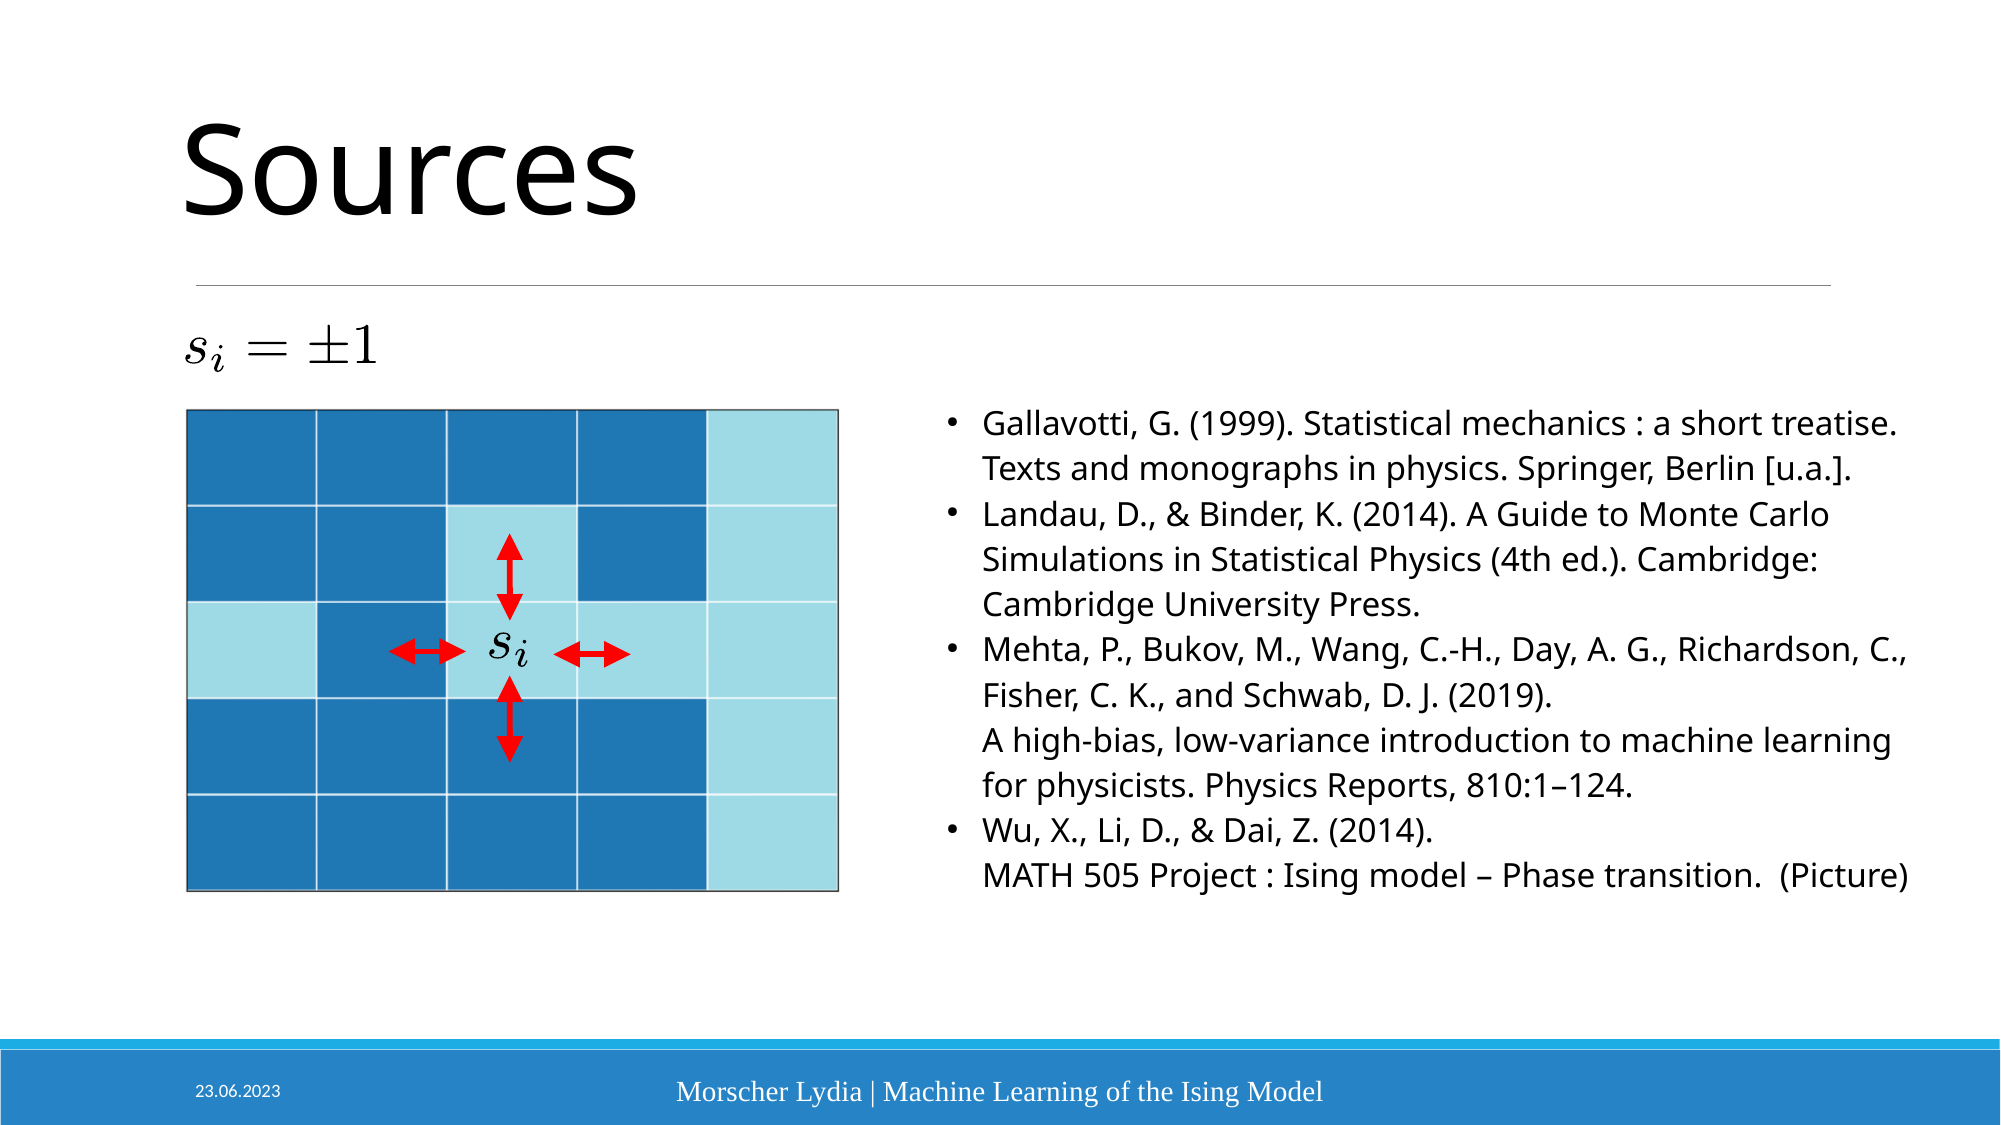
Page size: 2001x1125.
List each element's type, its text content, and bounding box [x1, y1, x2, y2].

picture [175, 398, 848, 901]
text_box Gallavotti, G. (1999). Statistical mechanics : a short treatise. Texts and monographs in physics. Springer, Berlin [u.a.]. Landau, D., & Binder, K. (2014). A Guide to Monte Carlo Simulations in Statistical Physics (4th ed.). Cambridge: Cambridge University Press. Mehta, P., Bukov, M., Wang, C.-H., Day, A. G., Richardson, C., Fisher, C. K., and Schwab, D. J. (2019). A high-bias, low-variance introduction to machine learning for physicists. Physics Reports, 810:1–124. Wu, X., Li, D., & Dai, Z. (2014). MATH 505 Project : Ising model – Phase transition. (Picture) [931, 392, 1959, 907]
text_box [185, 324, 376, 373]
text_box [515, 648, 528, 667]
text_box [489, 632, 511, 659]
title Sources [180, 47, 1831, 285]
